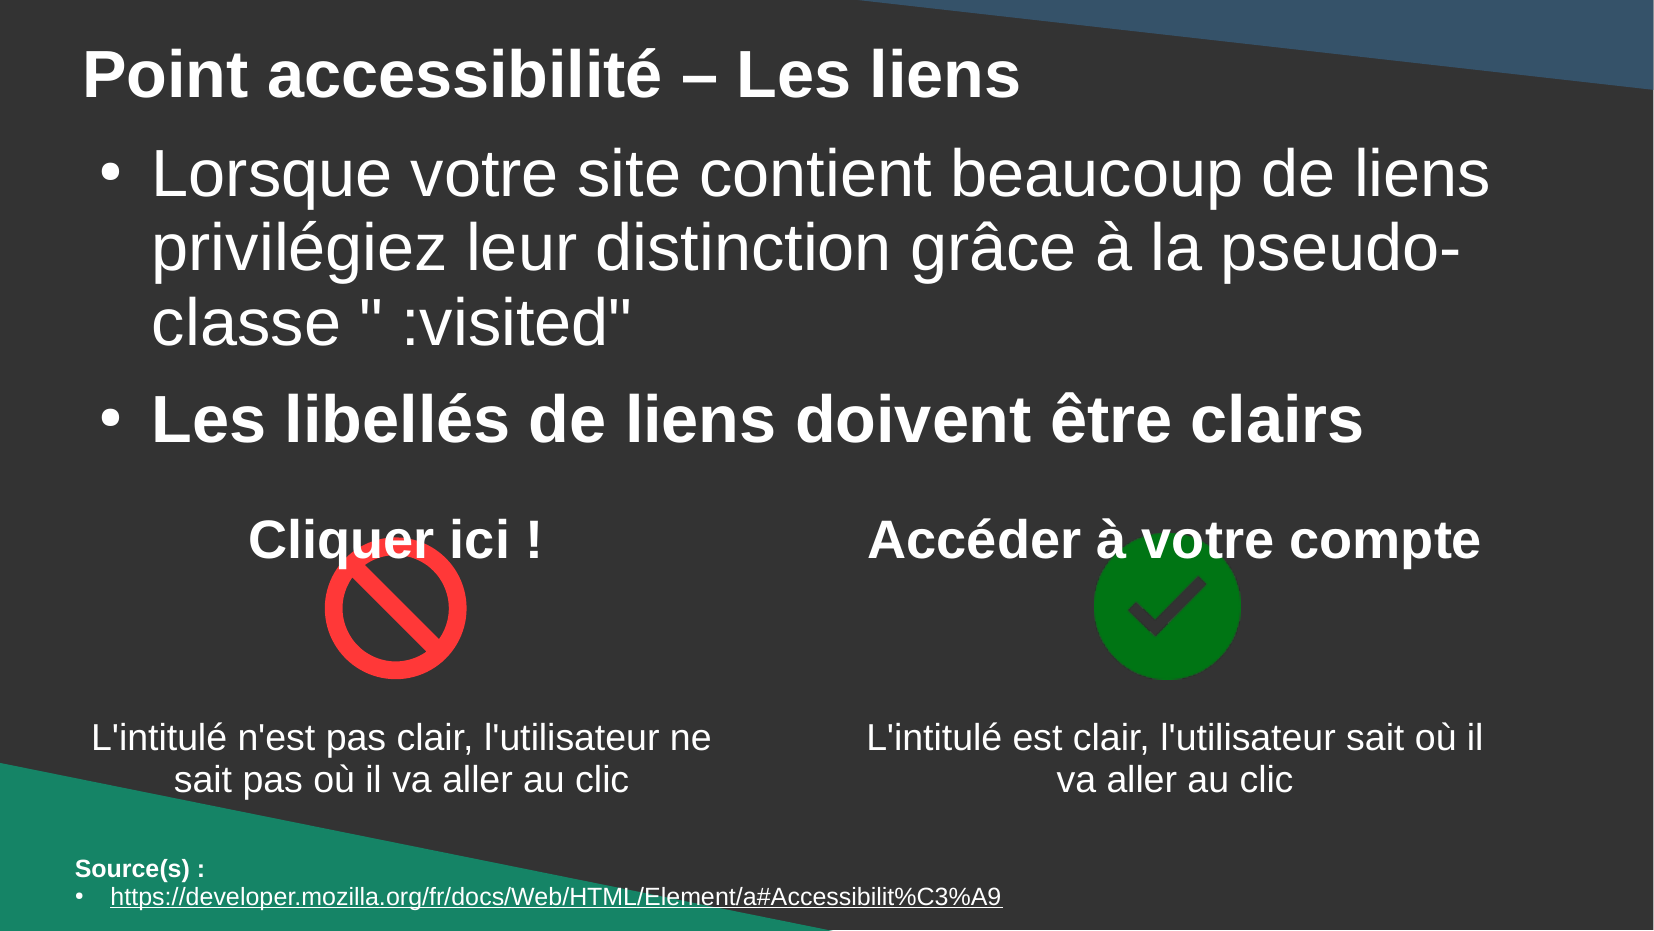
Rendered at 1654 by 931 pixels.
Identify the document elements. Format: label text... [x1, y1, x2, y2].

text_box L'intitulé est clair, l'utilisateur sait où il va aller au clic [838, 708, 1512, 808]
text_box L'intitulé n'est pas clair, l'utilisateur ne sait pas où il va aller au clic [64, 708, 739, 808]
text_box Accéder à votre compte [814, 501, 1536, 585]
list Lorsque votre site contient beaucoup de liens privilégiez leur distinction grâce à la pseudo-classe " :visited" Les libellés de liens doivent être clairs [80, 135, 1605, 473]
title Point accessibilité – Les liens [82, 37, 1571, 122]
text_box Source(s) : https://developer.mozilla.org/fr/docs/Web/HTML/Element/a#Accessibilit%C3%A9 [60, 847, 1546, 931]
picture [1094, 585, 1241, 680]
text_box Cliquer ici ! [76, 501, 715, 578]
text_box [857, 0, 1654, 90]
text_box [0, 762, 417, 931]
text_box [324, 578, 467, 680]
